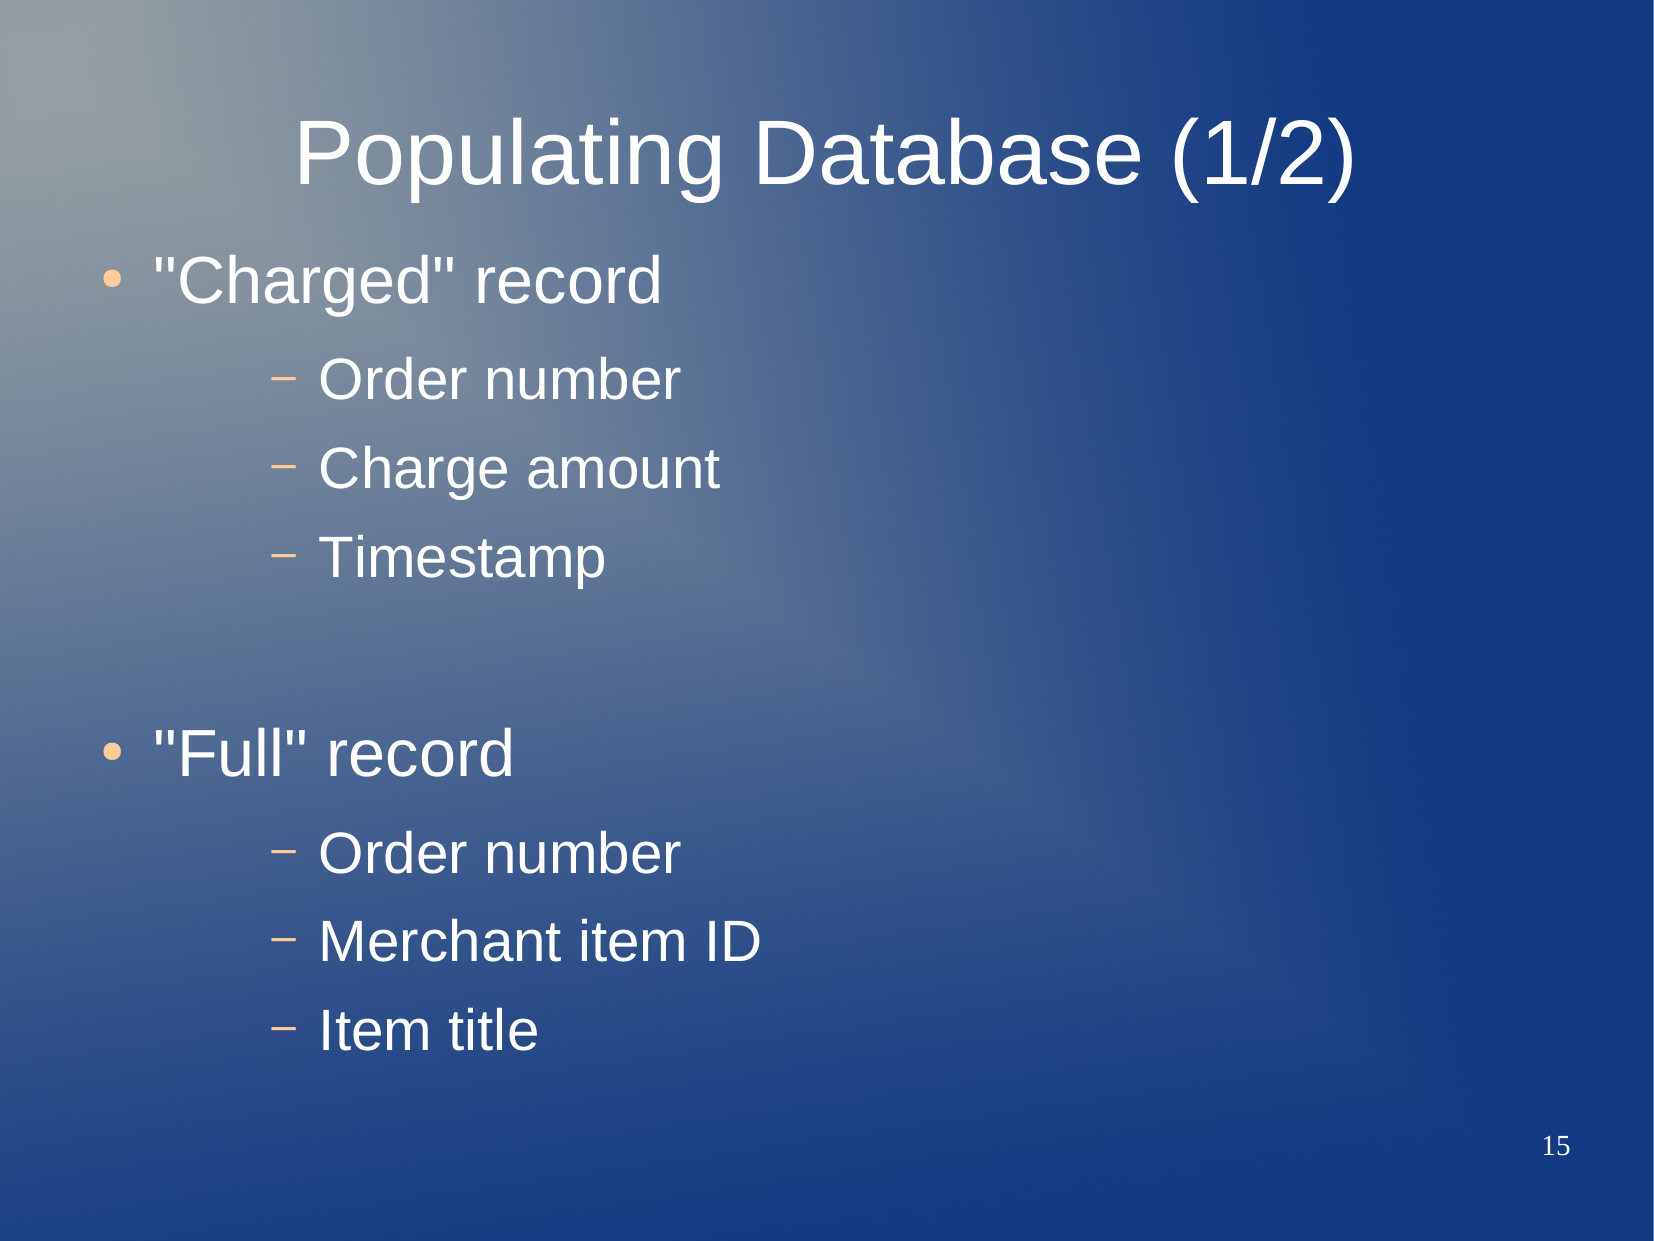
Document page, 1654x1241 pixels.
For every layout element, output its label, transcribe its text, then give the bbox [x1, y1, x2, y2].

title Populating Database (1/2) [82, 56, 1571, 250]
picture [0, 0, 1654, 1241]
list "Charged" record Order number Charge amount Timestamp "Full" record Order number Merchant item ID Item title [82, 242, 788, 1241]
